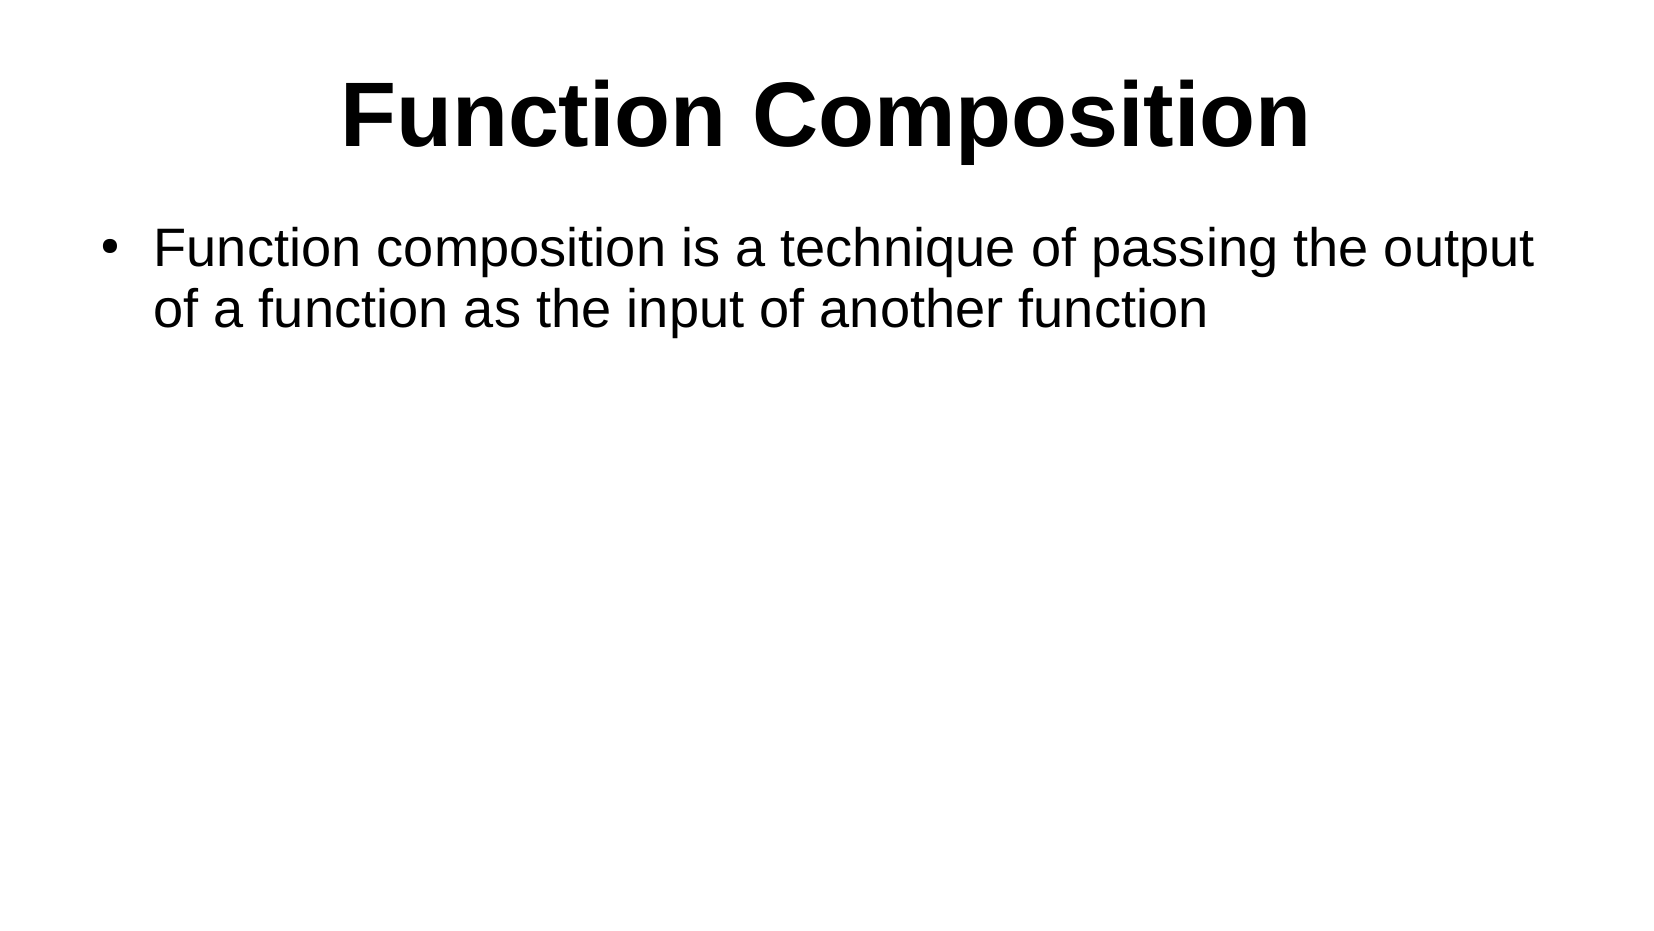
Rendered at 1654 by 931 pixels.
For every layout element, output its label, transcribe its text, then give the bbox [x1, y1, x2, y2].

list Function composition is a technique of passing the output of a function as the input of another function [82, 217, 1571, 758]
title Function Composition [82, 37, 1571, 193]
